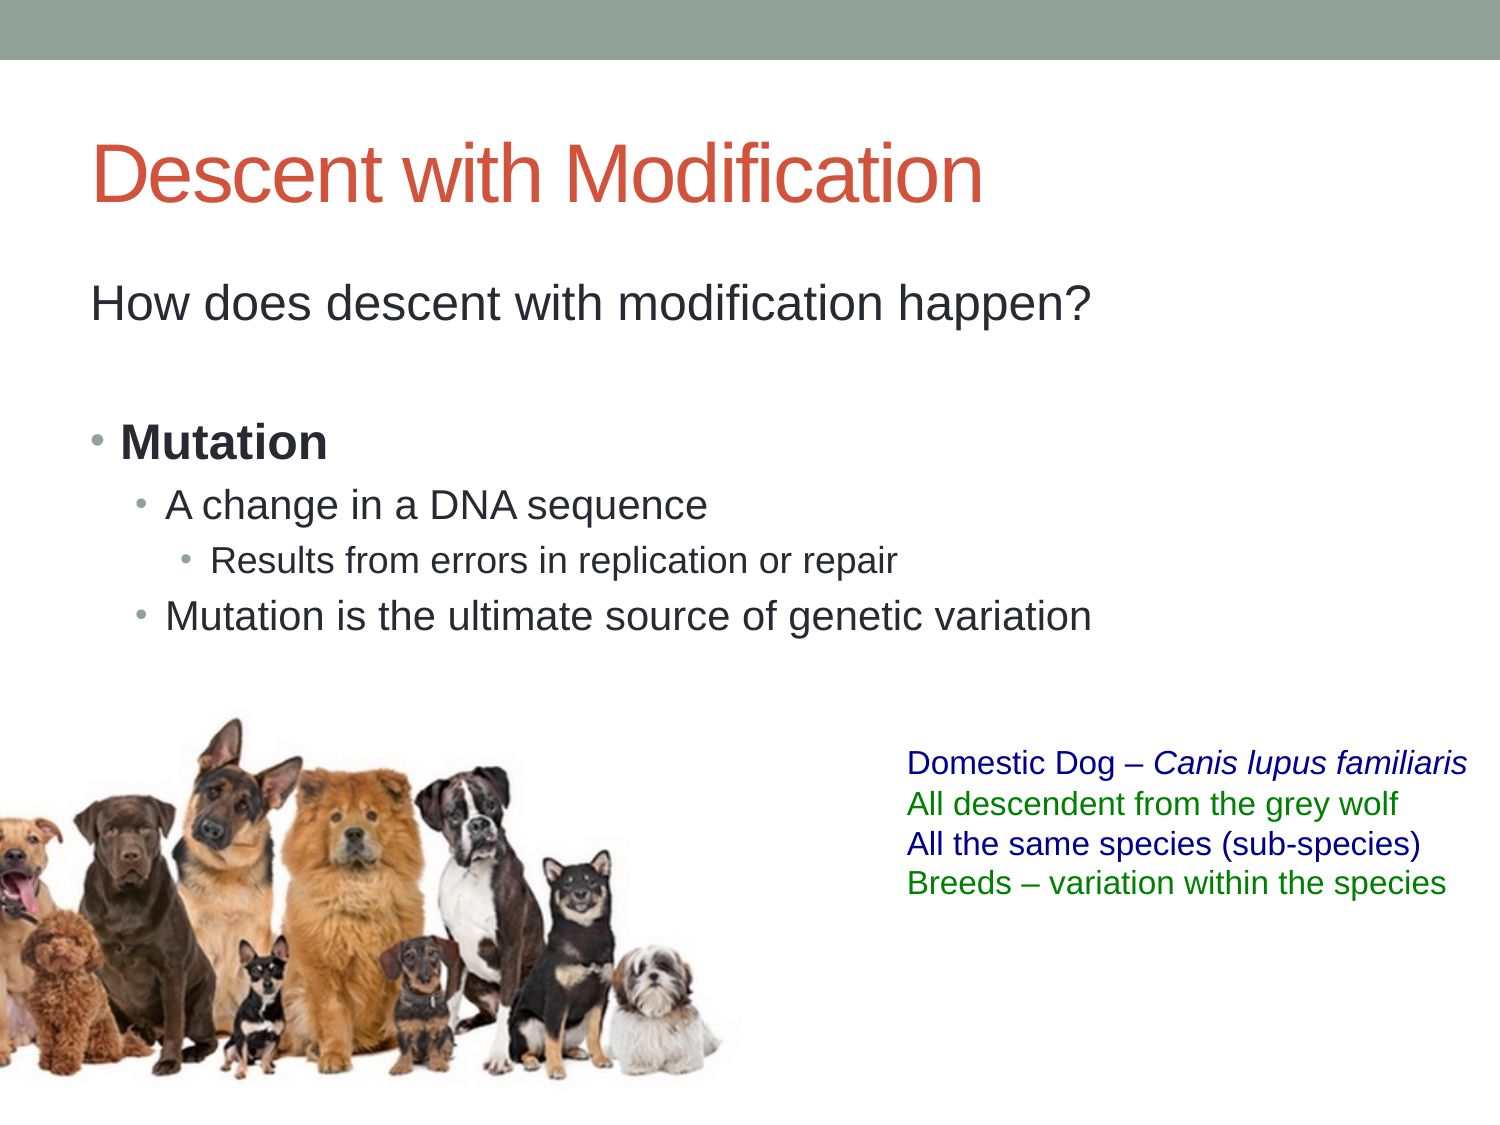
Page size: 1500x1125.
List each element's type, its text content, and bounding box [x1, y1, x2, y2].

picture [0, 704, 751, 1097]
list How does descent with modification happen? Mutation A change in a DNA sequence Results from errors in replication or repair Mutation is the ultimate source of genetic variation [75, 262, 1425, 1063]
text_box Domestic Dog – Canis lupus familiaris All descendent from the grey wolf All the same species (sub-species) Breeds – variation within the species [892, 734, 1487, 909]
title Descent with Modification [75, 87, 1425, 250]
